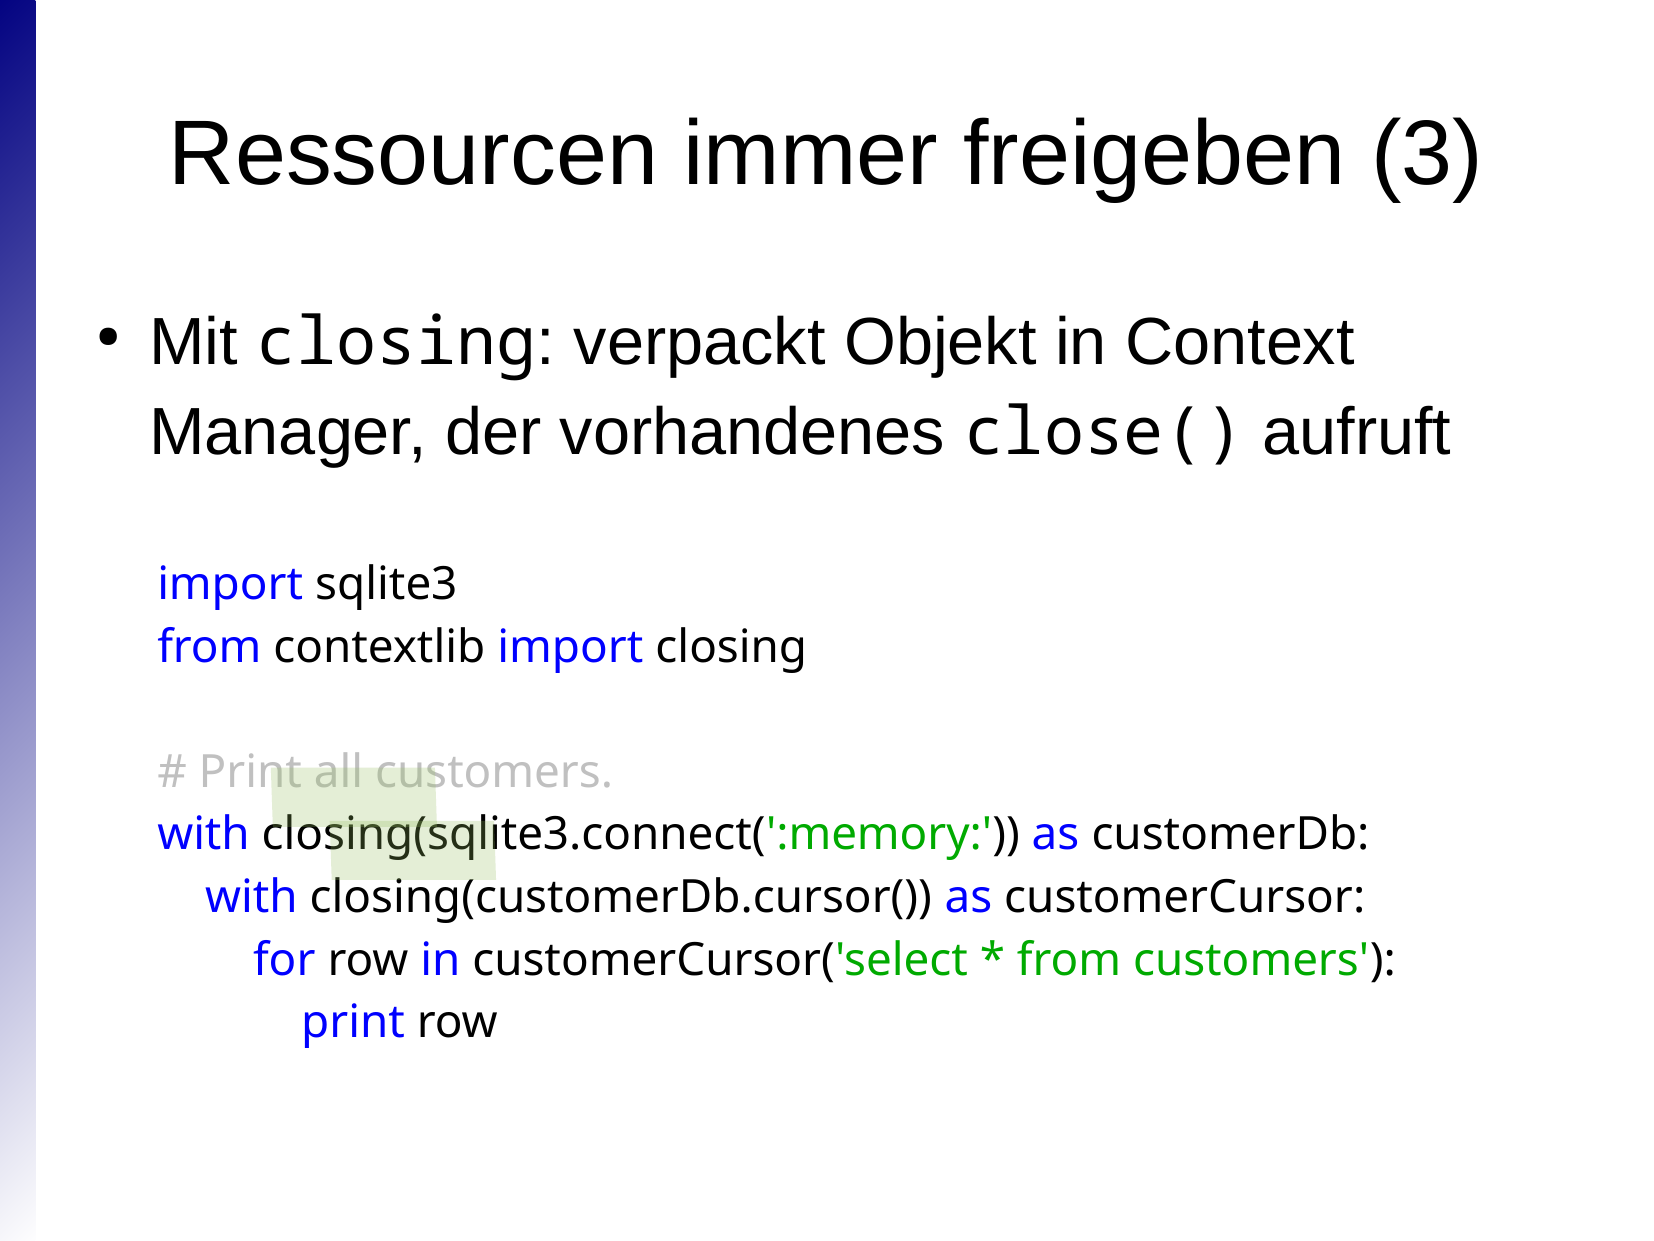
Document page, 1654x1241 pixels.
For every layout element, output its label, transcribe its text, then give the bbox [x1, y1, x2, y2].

text_box import sqlite3 from contextlib import closing # Print all customers. with closing(sqlite3.connect(':memory:')) as customerDb: with closing(customerDb.cursor()) as customerCursor: for row in customerCursor('select * from customers'): print row [94, 543, 1548, 990]
list Mit closing: verpackt Objekt in Context Manager, der vorhandenes close() aufruft [78, 292, 1567, 485]
text_box [270, 767, 497, 880]
title Ressourcen immer freigeben (3) [82, 49, 1571, 257]
